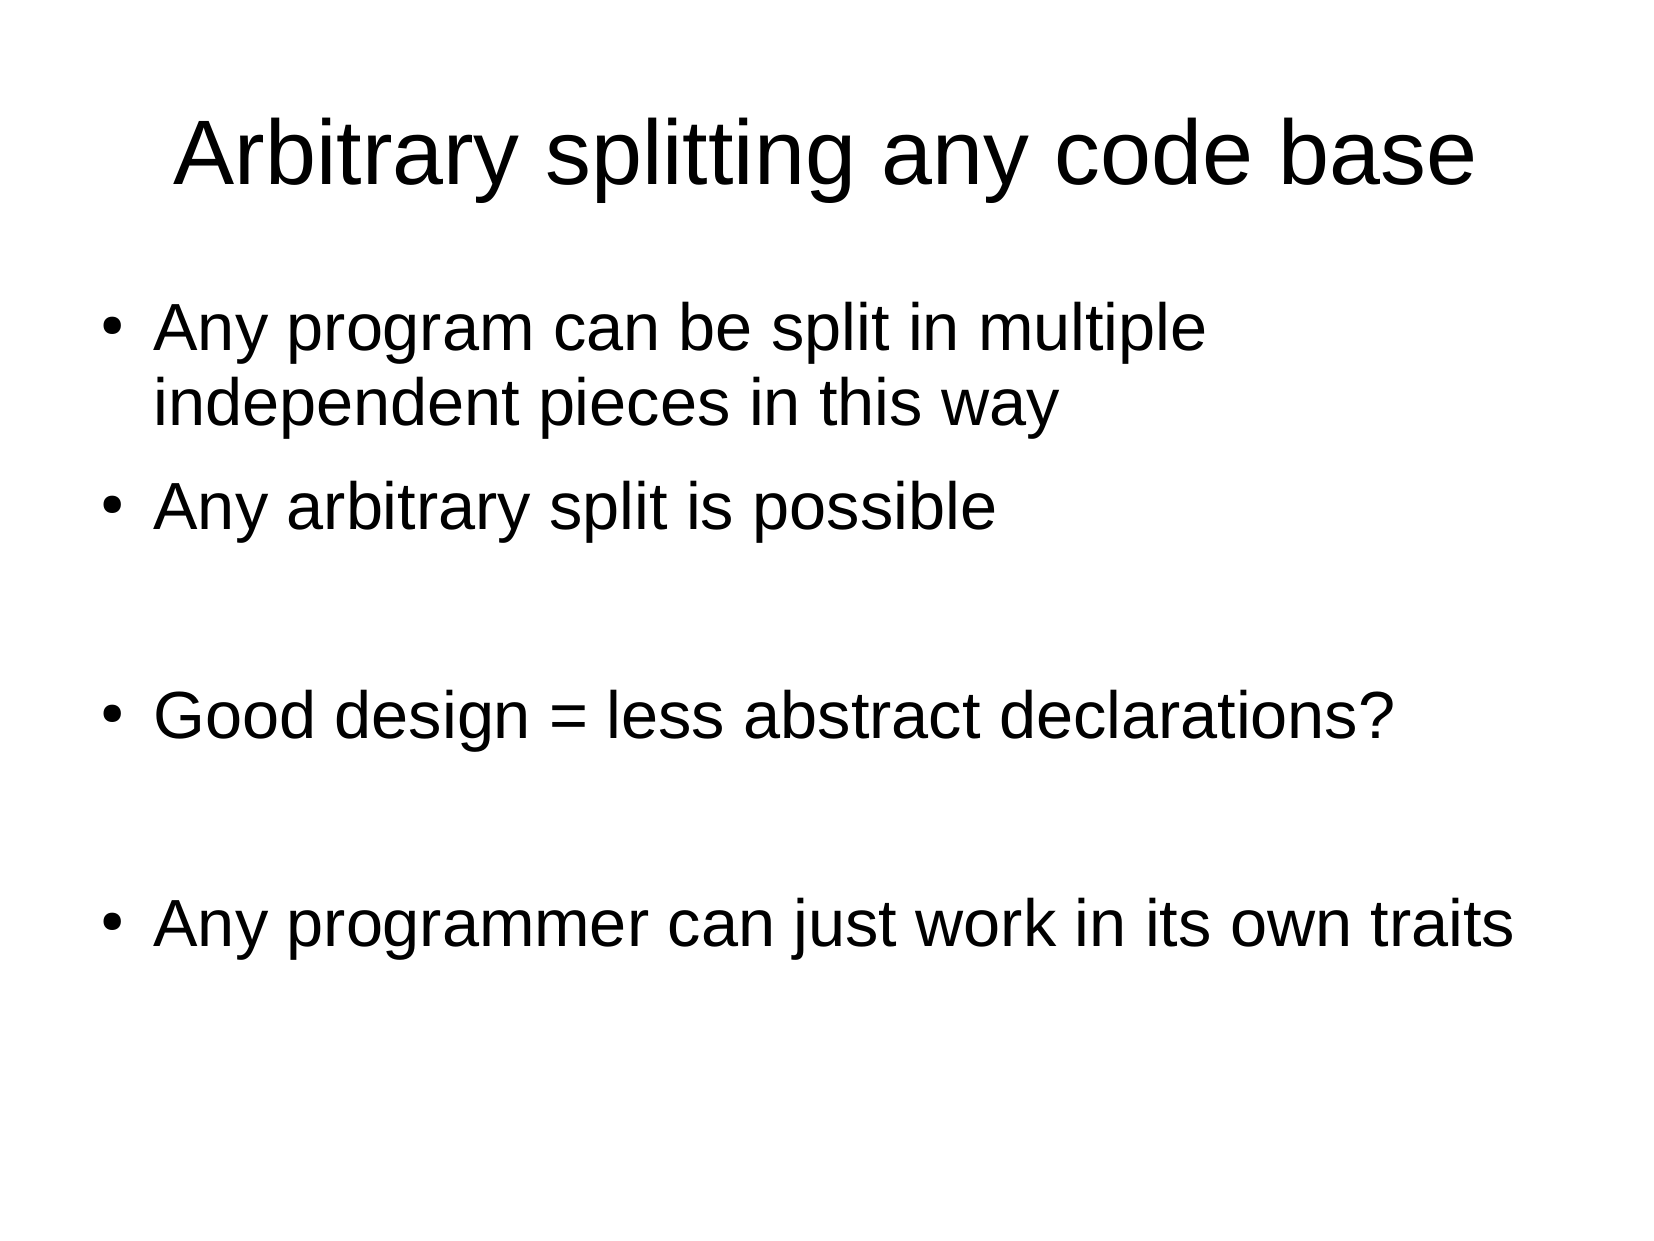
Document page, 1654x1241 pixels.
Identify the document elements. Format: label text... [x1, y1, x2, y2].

title Arbitrary splitting any code base [82, 49, 1571, 257]
list Any program can be split in multiple independent pieces in this way Any arbitrary split is possible Good design = less abstract declarations? Any programmer can just work in its own traits [82, 290, 1571, 1010]
